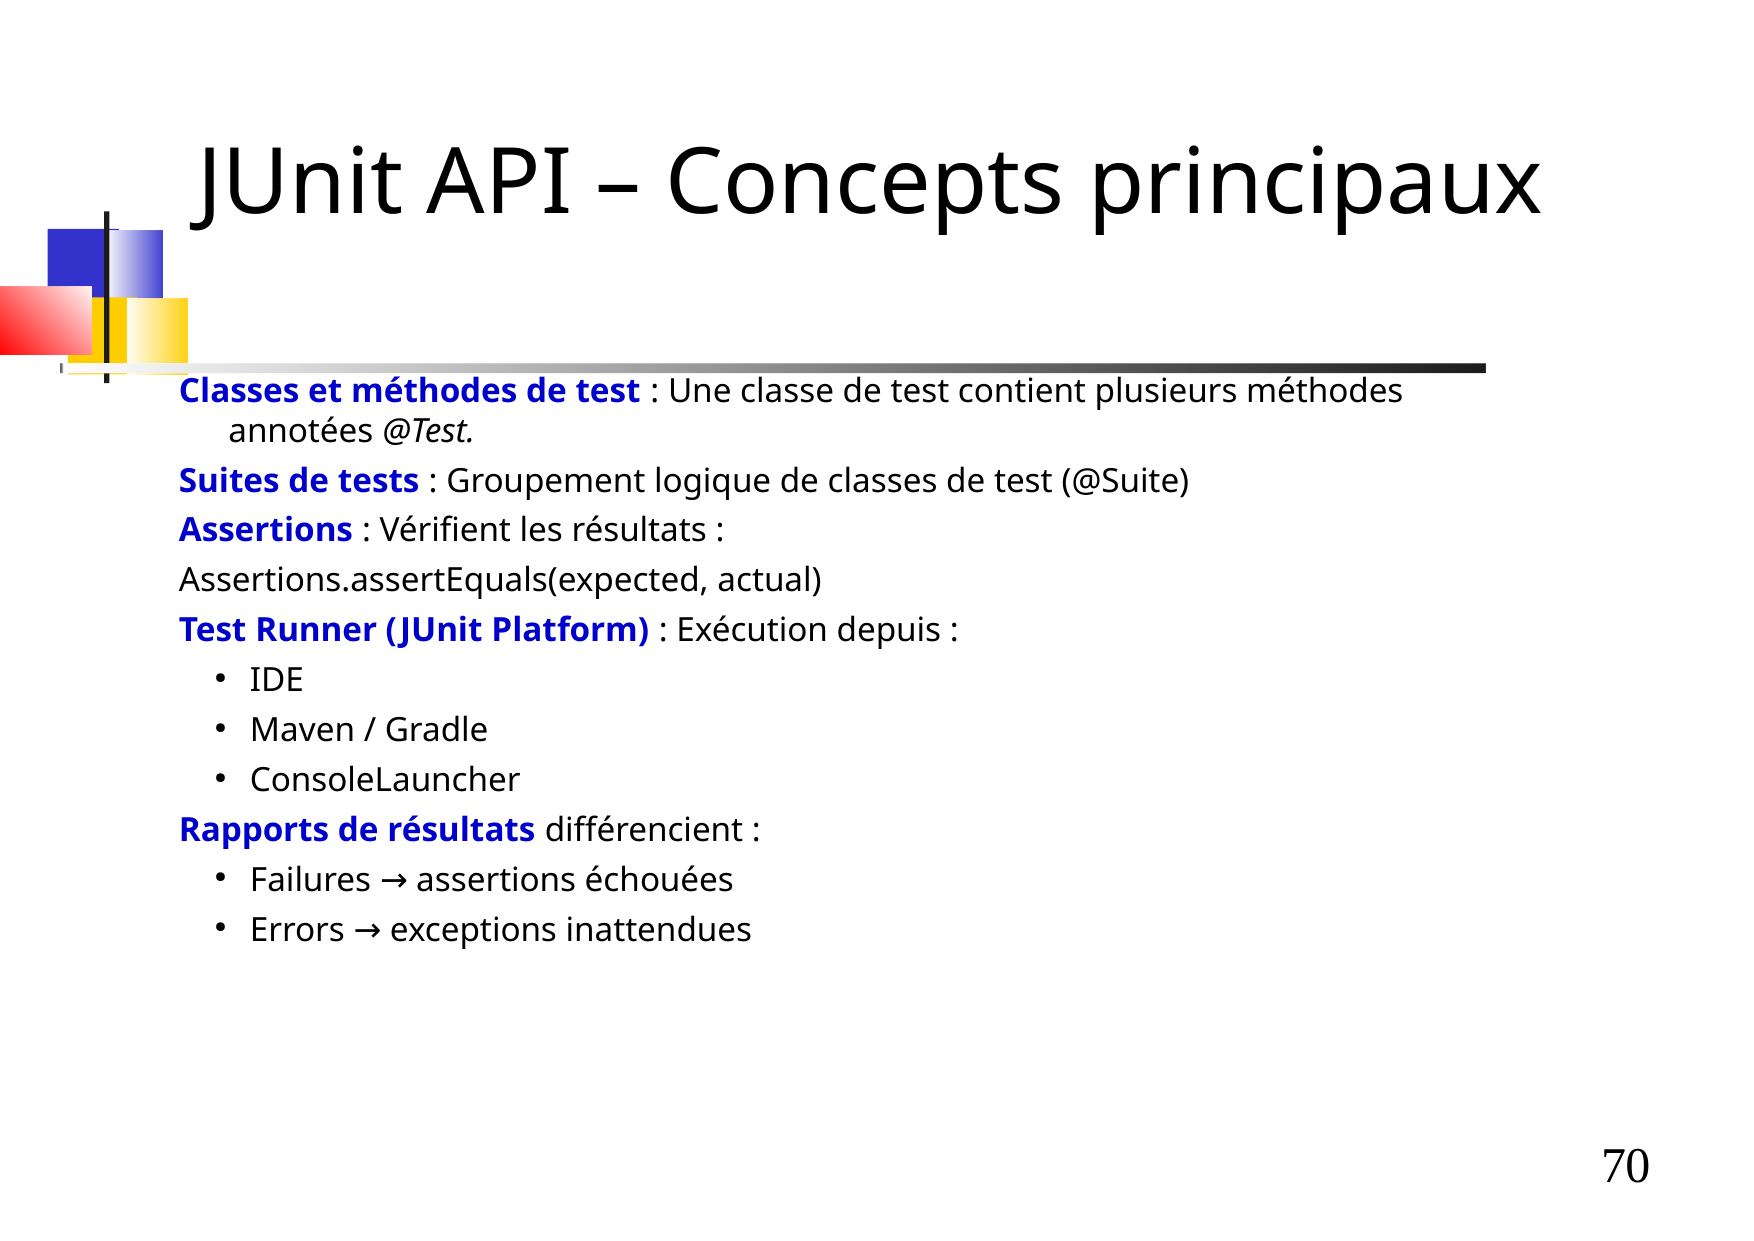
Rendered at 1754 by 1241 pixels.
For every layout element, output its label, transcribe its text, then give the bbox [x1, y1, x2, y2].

text_box Classes et méthodes de test : Une classe de test contient plusieurs méthodes annotées @Test. Suites de tests : Groupement logique de classes de test (@Suite) Assertions : Vérifient les résultats : Assertions.assertEquals(expected, actual) Test Runner (JUnit Platform) : Exécution depuis : IDE Maven / Gradle ConsoleLauncher Rapports de résultats différencient : Failures → assertions échouées Errors → exceptions inattendues [177, 364, 1560, 1004]
title JUnit API – Concepts principaux [179, 126, 1564, 340]
slide_number 70 [1569, 1135, 1660, 1241]
picture [0, 285, 92, 355]
picture [60, 229, 1486, 384]
